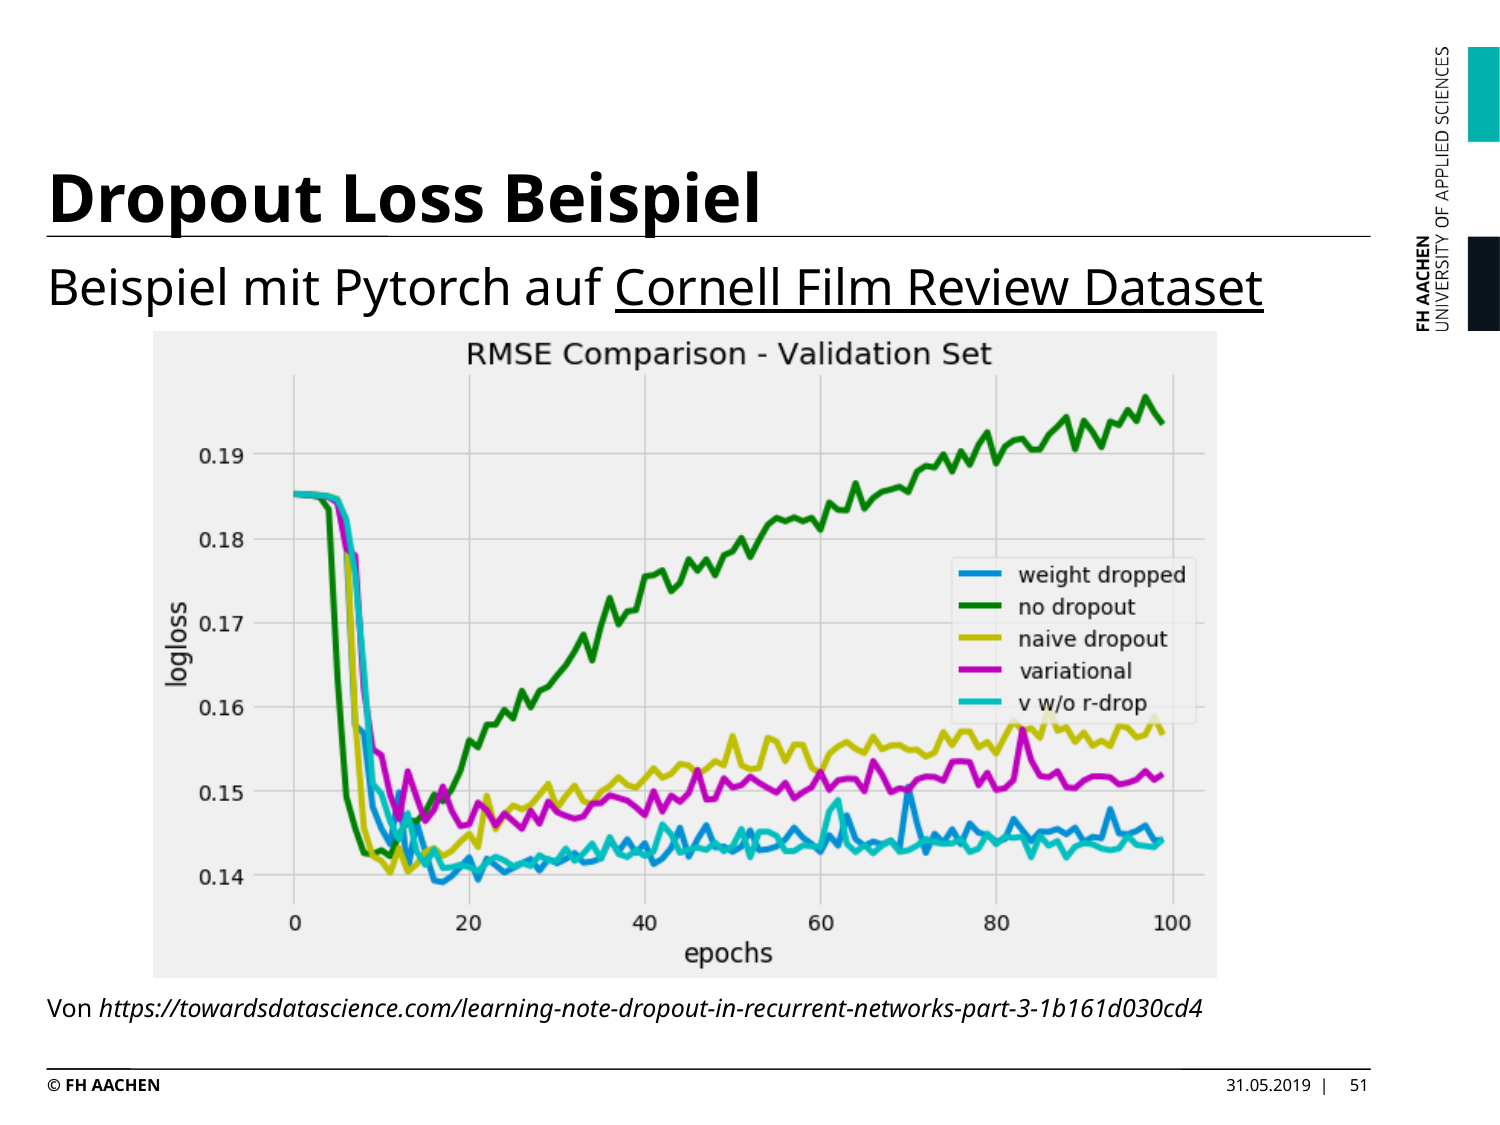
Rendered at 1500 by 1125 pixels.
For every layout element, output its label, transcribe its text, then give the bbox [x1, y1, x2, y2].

picture [153, 331, 1217, 978]
list Beispiel mit Pytorch auf Cornell Film Review Dataset Von https://towardsdatascience.com/learning-note-dropout-in-recurrent-networks-part-3-1b161d030cd4 [47, 255, 1371, 1047]
picture [1404, 47, 1500, 331]
title Dropout Loss Beispiel [47, 153, 1371, 237]
